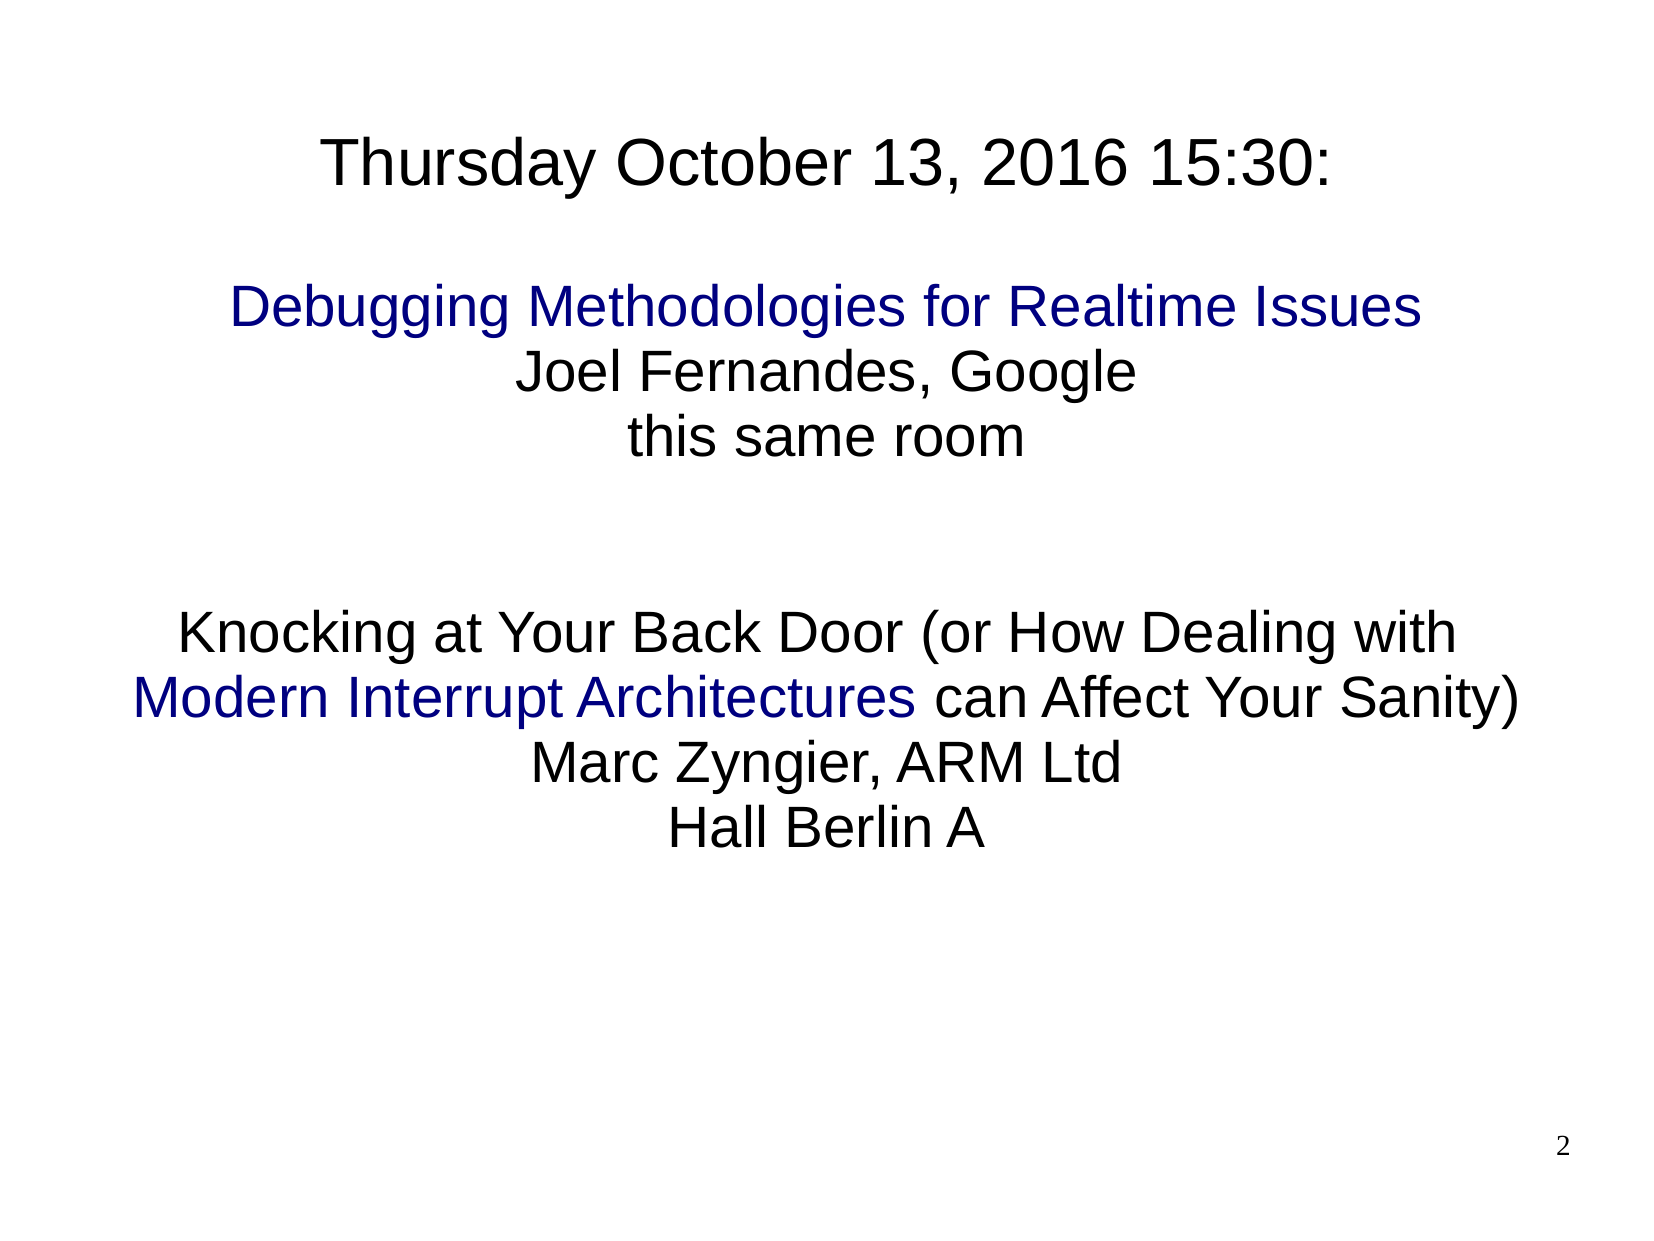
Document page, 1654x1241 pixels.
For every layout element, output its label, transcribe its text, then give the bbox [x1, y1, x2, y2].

subtitle Thursday October 13, 2016 15:30: Debugging Methodologies for Realtime Issues Joel Fernandes, Google this same room Knocking at Your Back Door (or How Dealing with Modern Interrupt Architectures can Affect Your Sanity) Marc Zyngier, ARM Ltd Hall Berlin A [82, 49, 1571, 1010]
